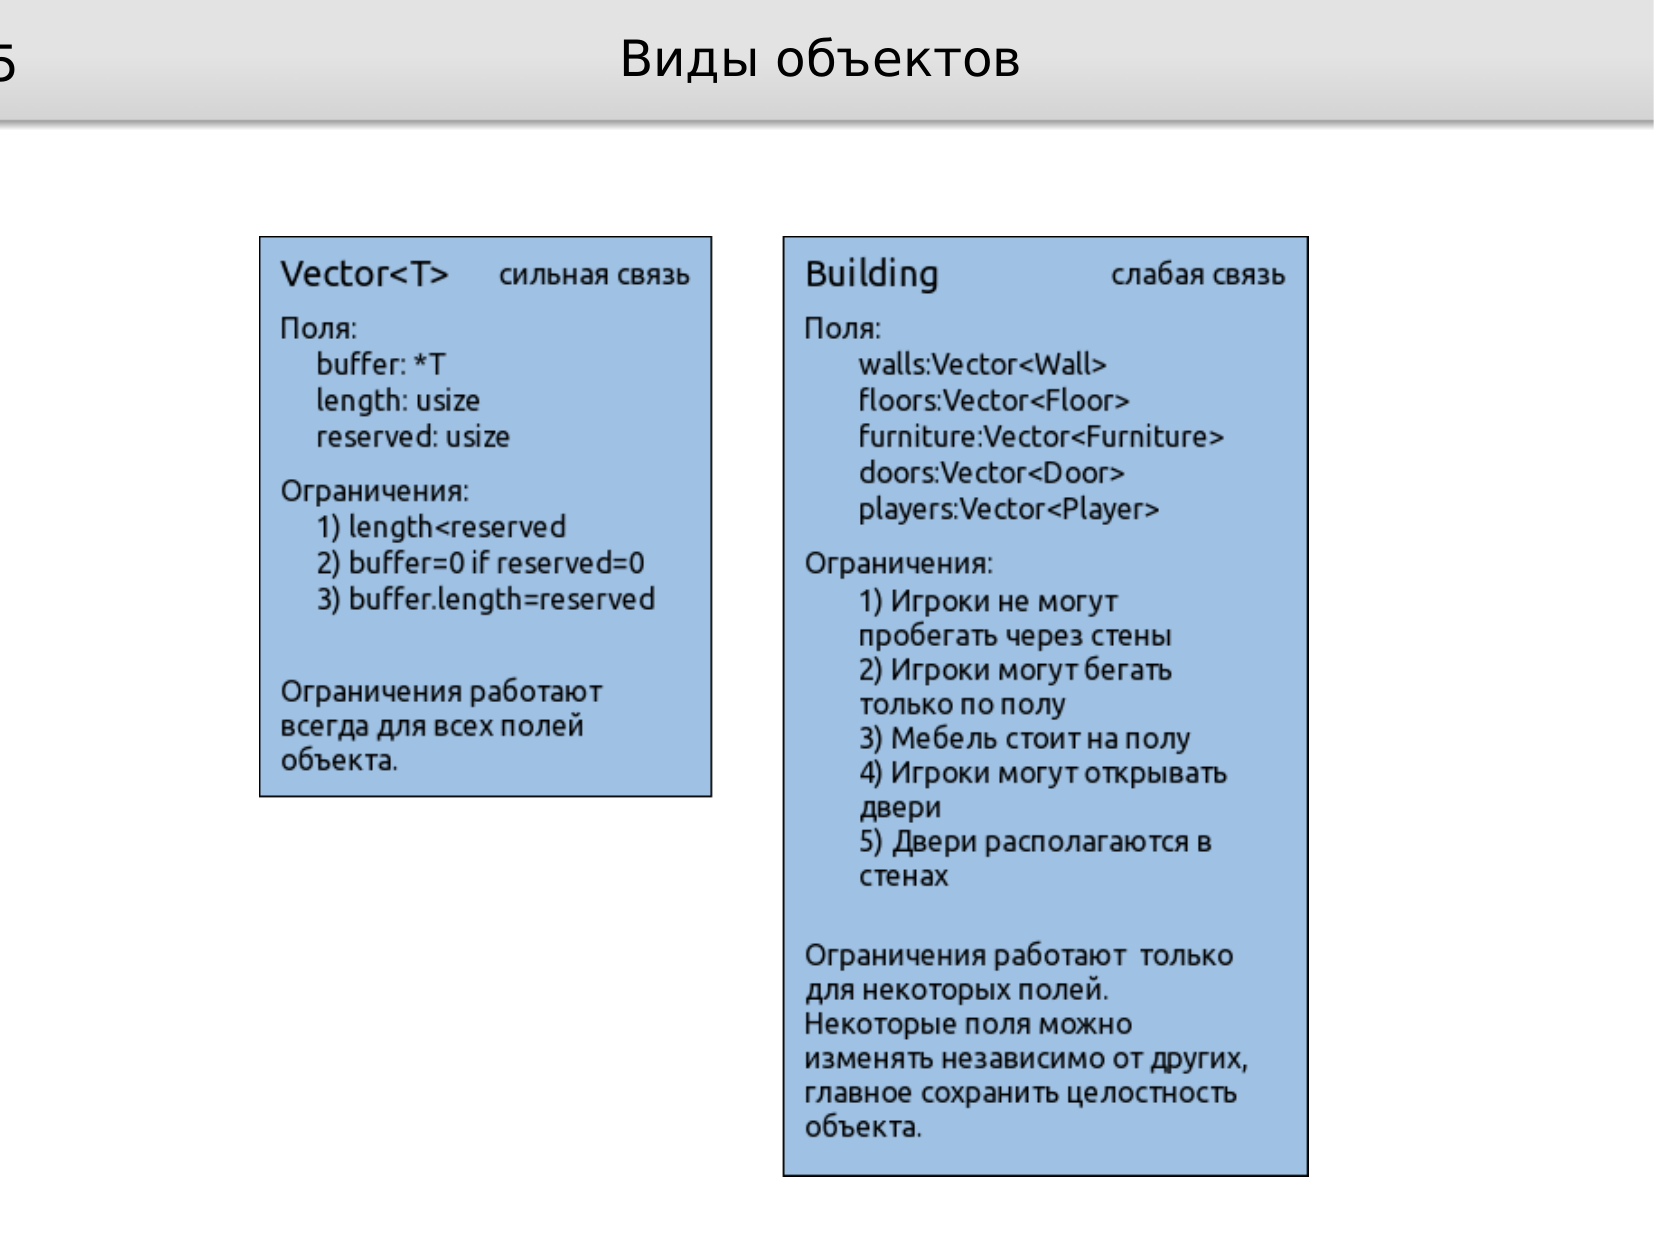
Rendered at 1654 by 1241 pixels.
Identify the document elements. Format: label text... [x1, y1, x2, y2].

picture [0, 61, 11, 78]
picture [0, 0, 1654, 1241]
title Виды объектов [271, 23, 1371, 95]
